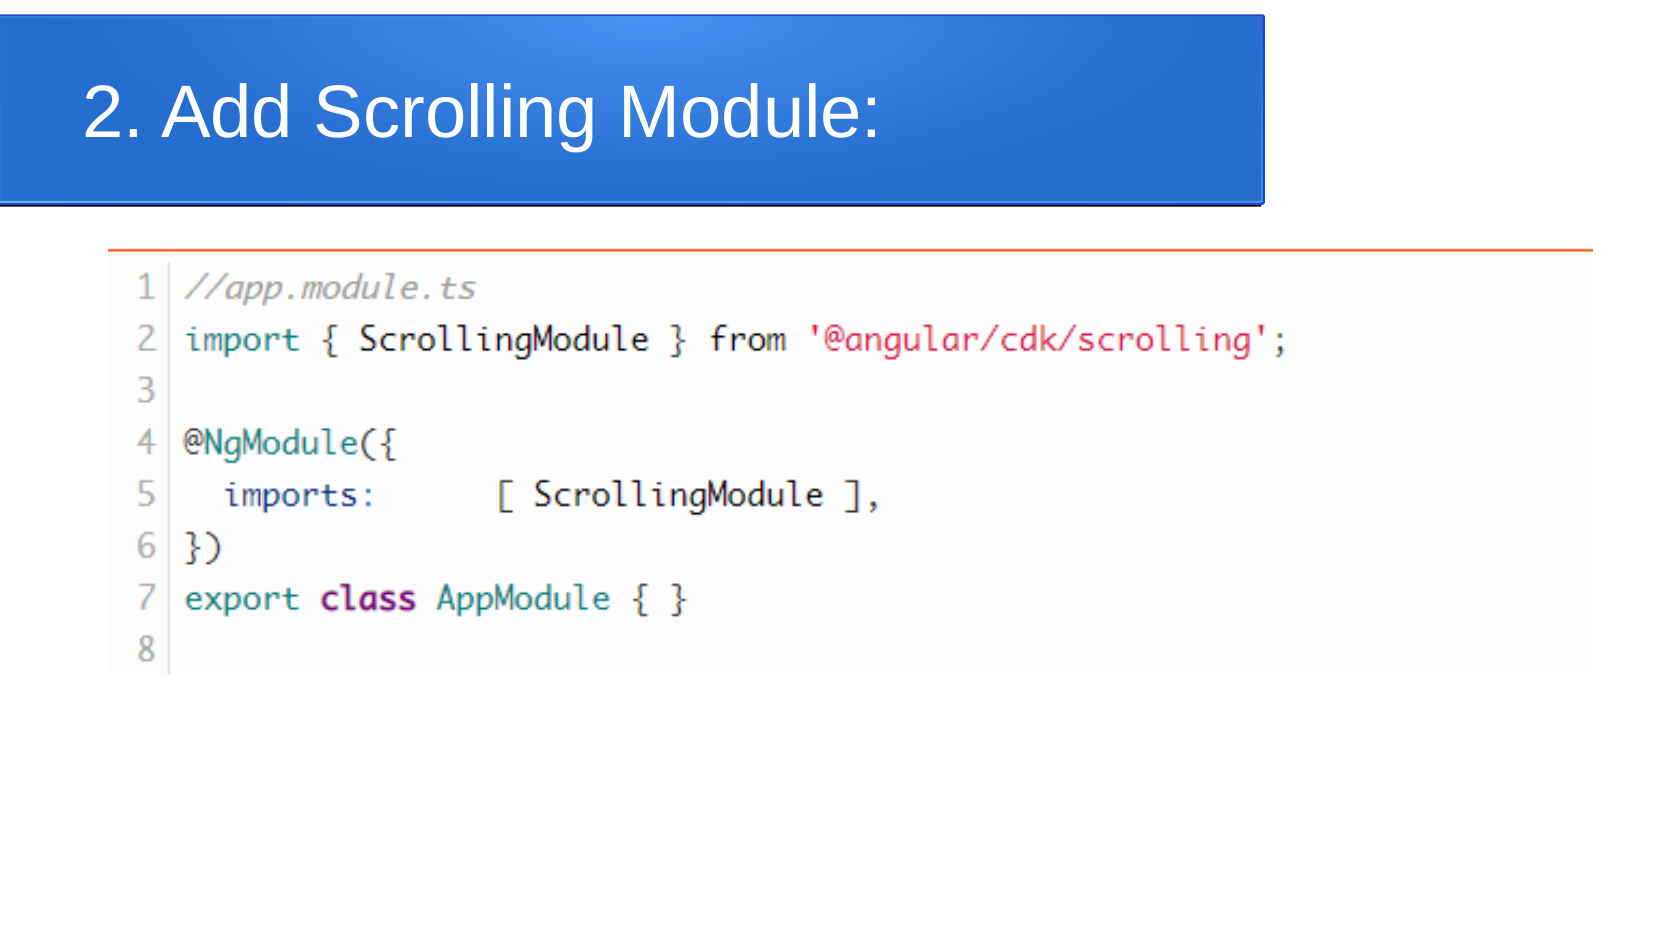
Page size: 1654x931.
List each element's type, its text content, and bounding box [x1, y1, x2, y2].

title 2. Add Scrolling Module: [82, 35, 1235, 189]
picture [108, 239, 1593, 676]
